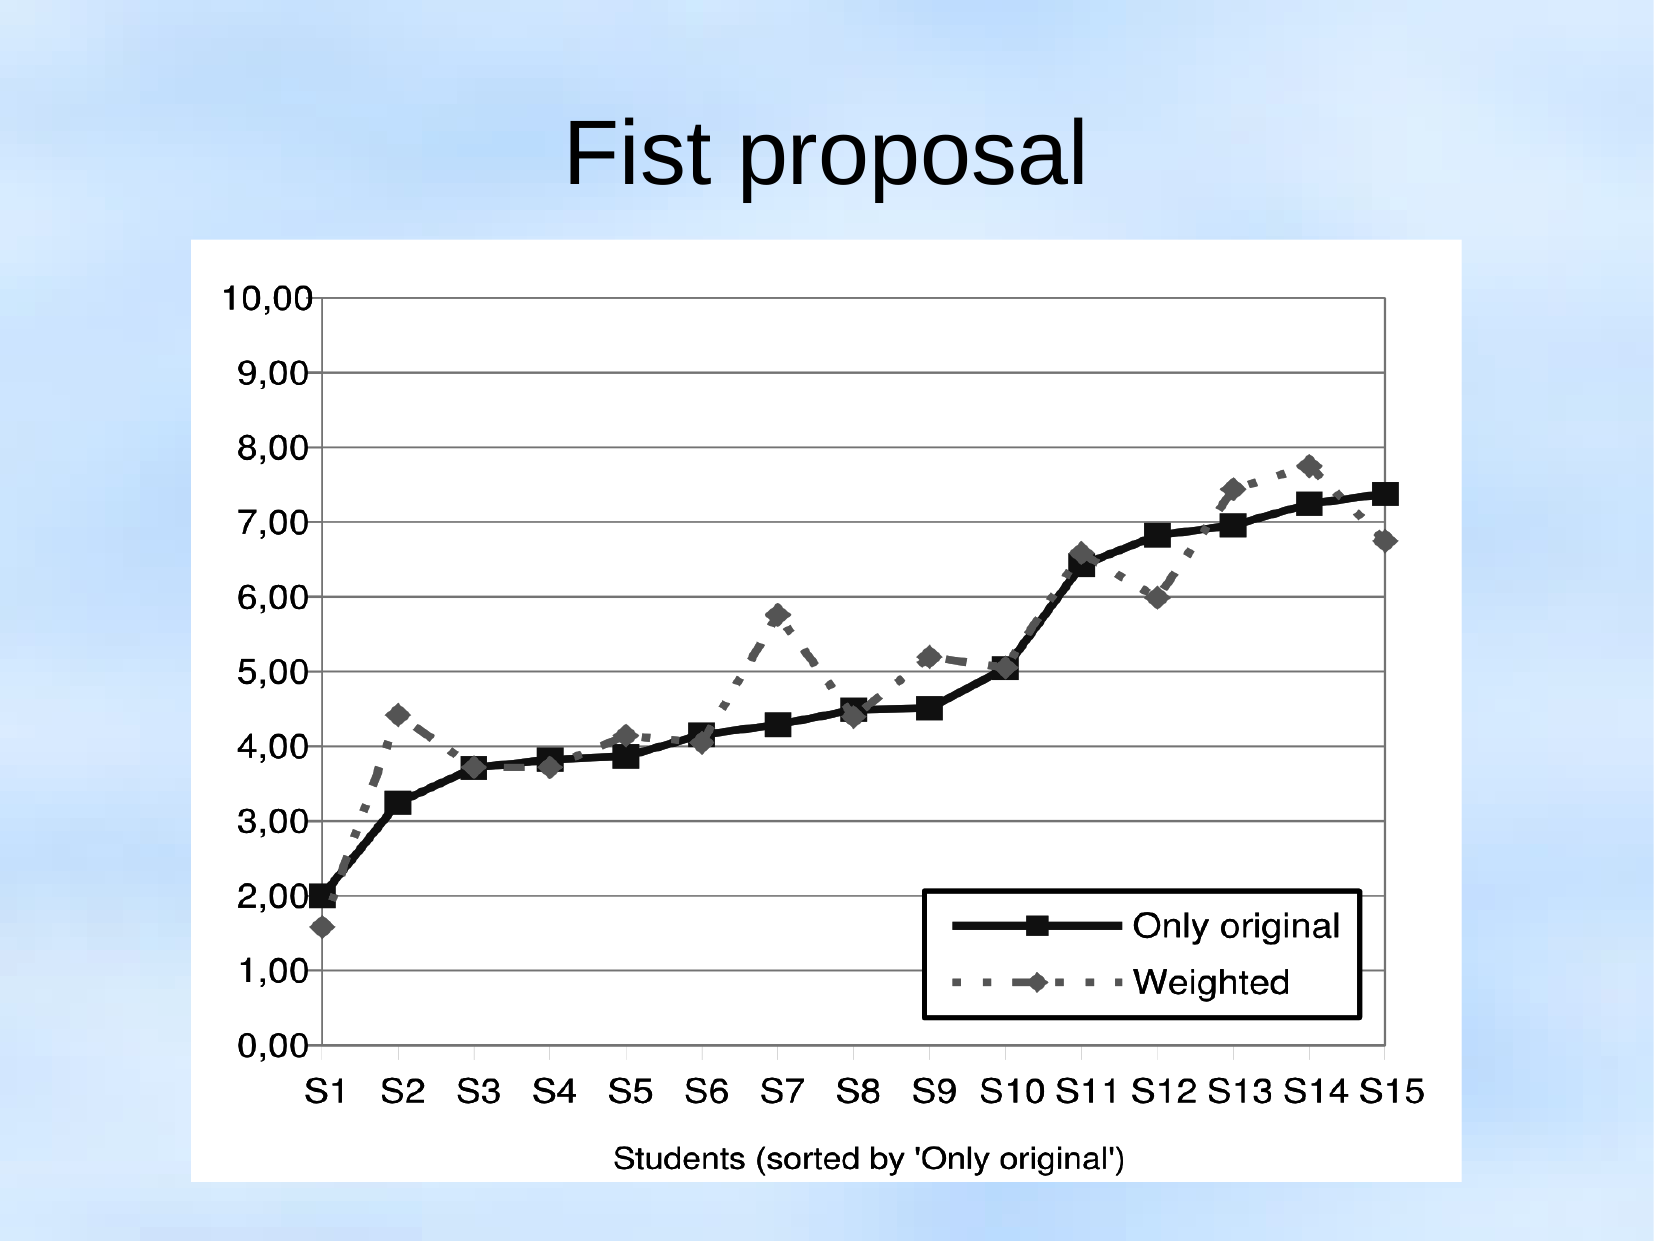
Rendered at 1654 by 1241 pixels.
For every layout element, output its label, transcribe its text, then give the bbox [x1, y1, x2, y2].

title Fist proposal [82, 49, 1571, 257]
picture [0, 0, 1654, 1241]
